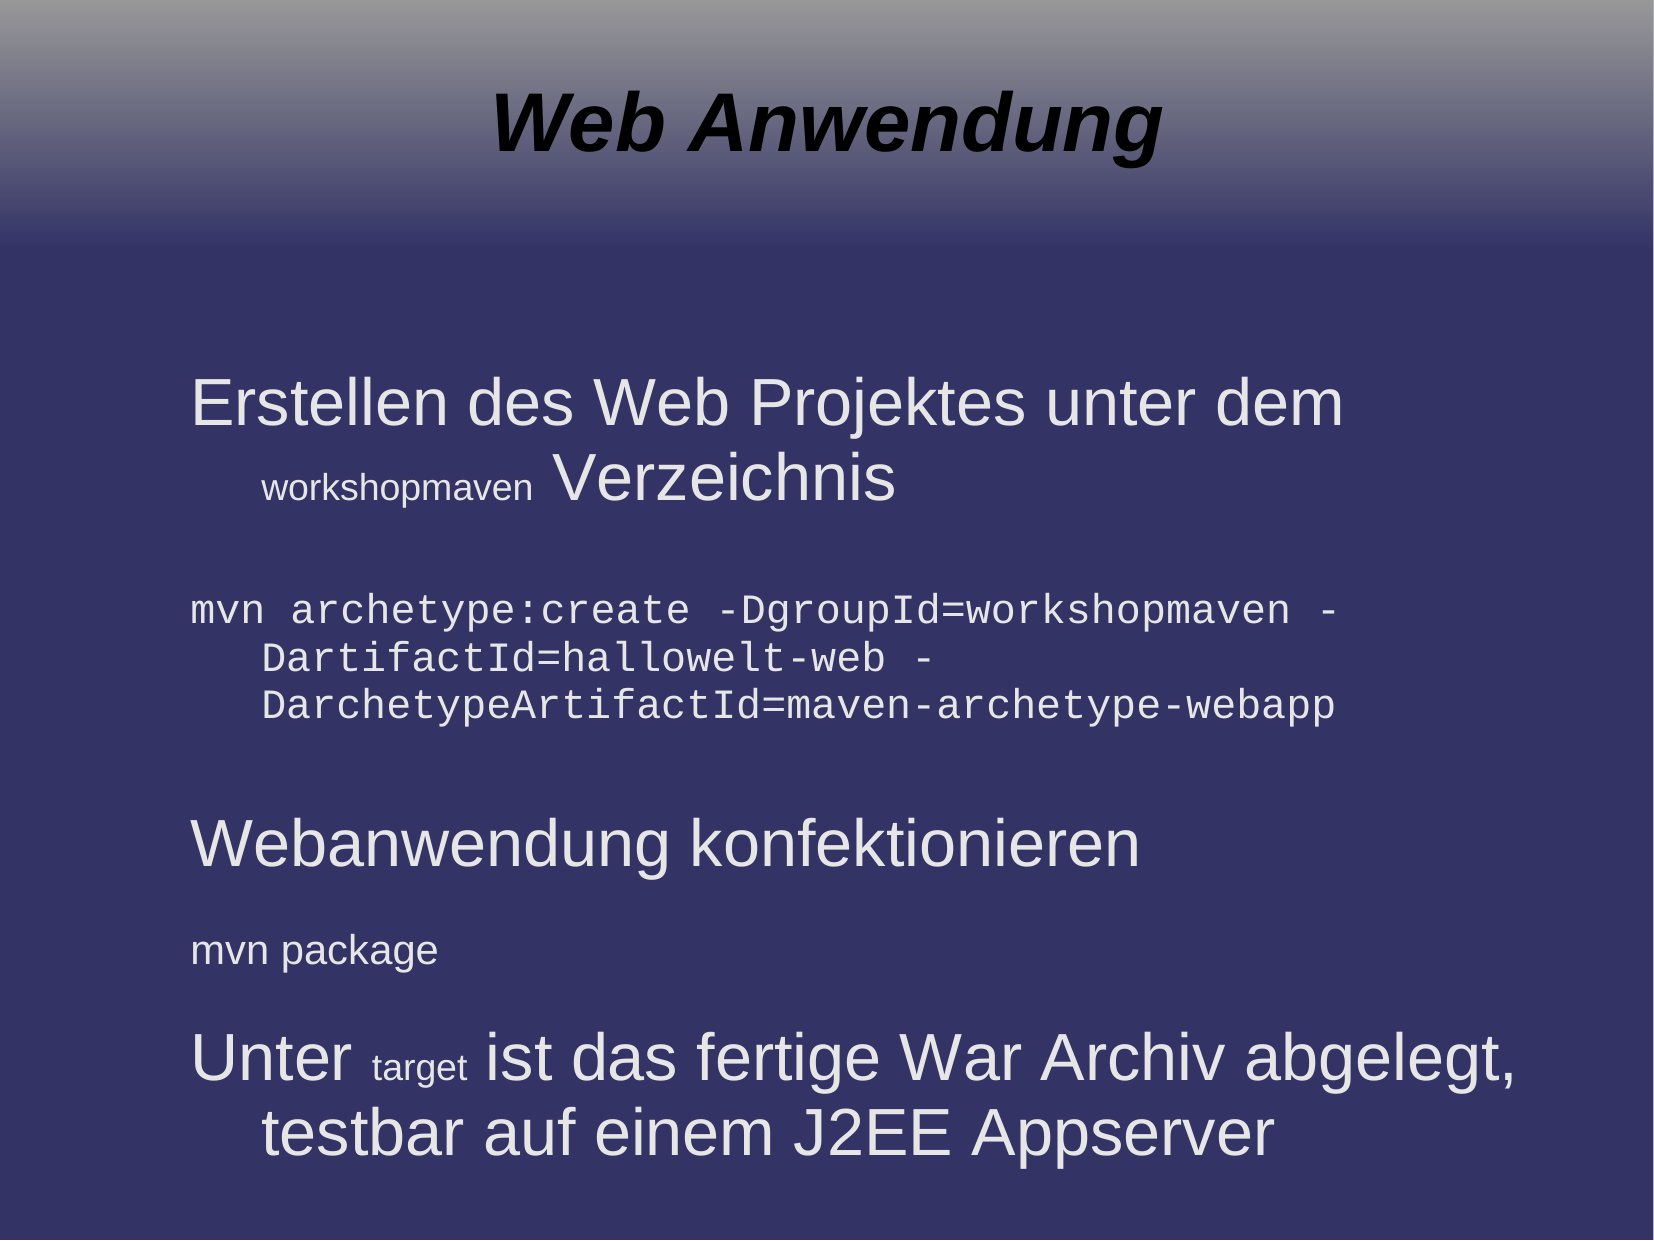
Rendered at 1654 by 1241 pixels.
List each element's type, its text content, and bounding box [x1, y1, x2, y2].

title Web Anwendung [121, 19, 1534, 227]
list Erstellen des Web Projektes unter dem workshopmaven Verzeichnis mvn archetype:create -DgroupId=workshopmaven -DartifactId=hallowelt-web -DarchetypeArtifactId=maven-archetype-webapp Webanwendung konfektionieren mvn package Unter target ist das fertige War Archiv abgelegt, testbar auf einem J2EE Appserver [178, 364, 1570, 1163]
